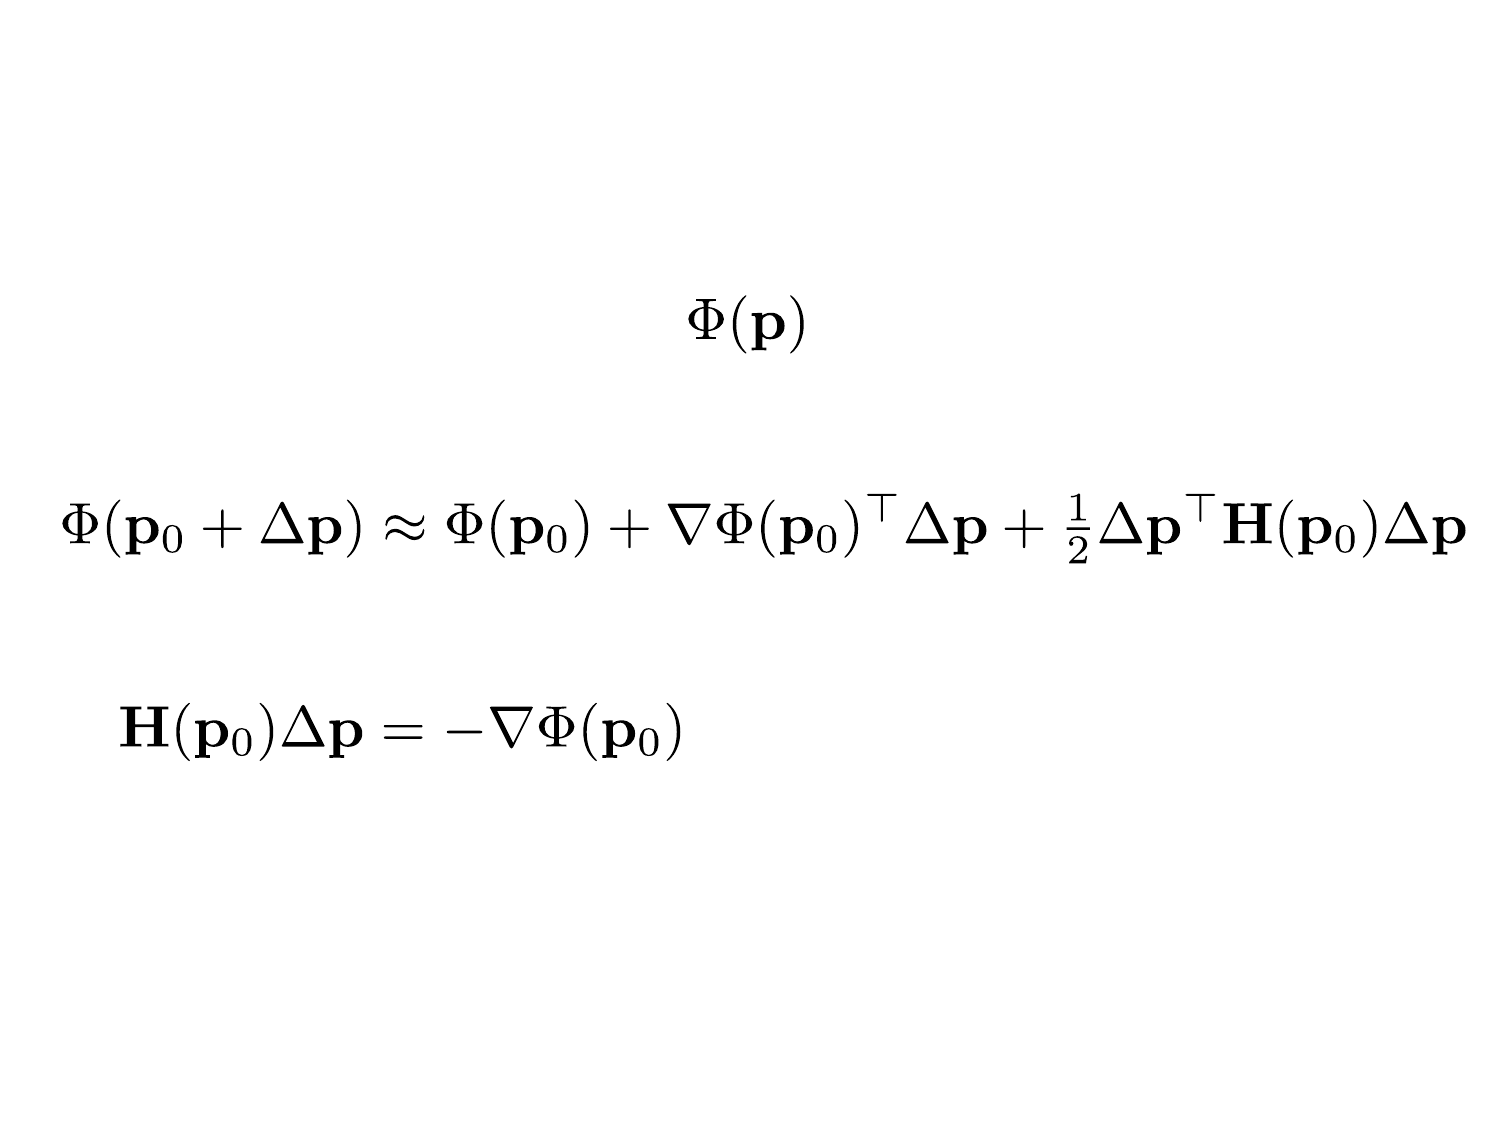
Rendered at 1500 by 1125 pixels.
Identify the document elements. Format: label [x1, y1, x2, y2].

text_box [118, 702, 687, 762]
text_box [685, 295, 810, 354]
text_box [59, 493, 1468, 564]
